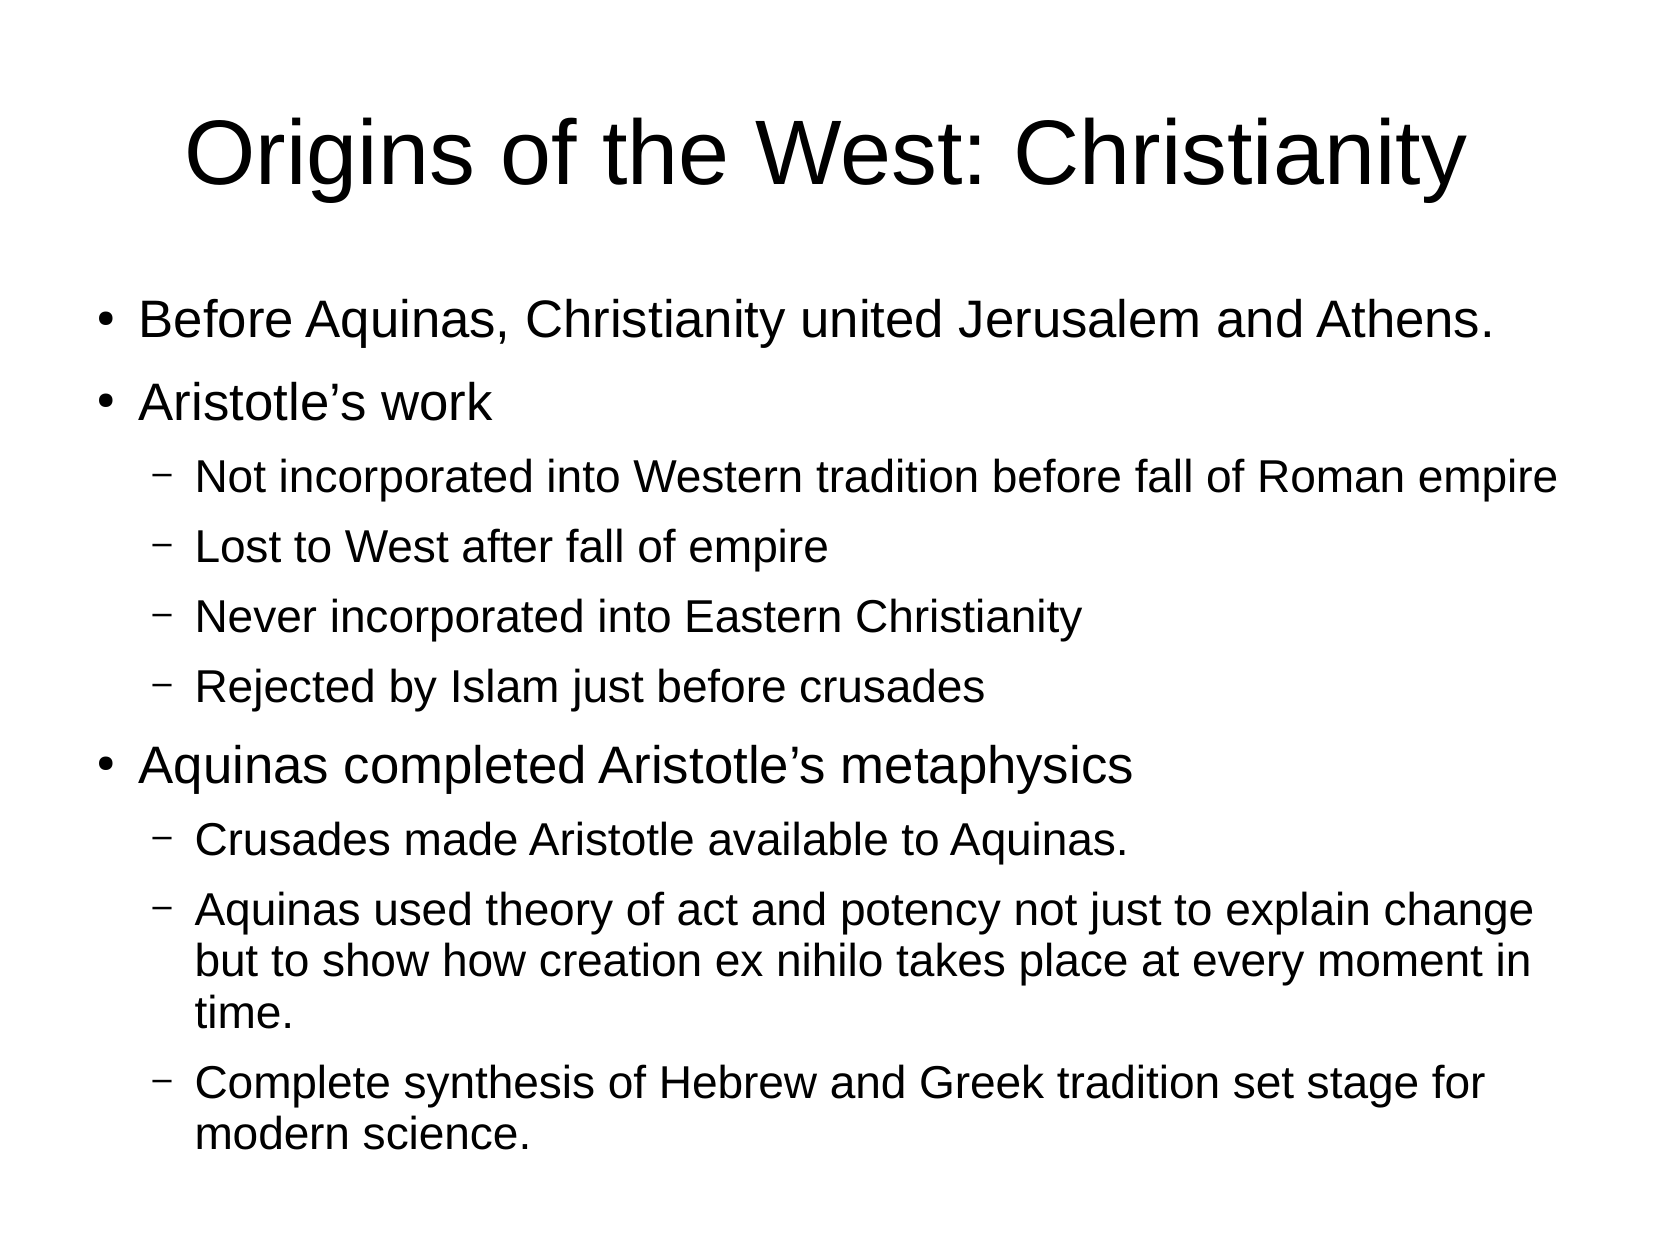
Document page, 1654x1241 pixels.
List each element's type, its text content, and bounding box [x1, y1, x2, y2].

list Before Aquinas, Christianity united Jerusalem and Athens. Aristotle’s work Not incorporated into Western tradition before fall of Roman empire Lost to West after fall of empire Never incorporated into Eastern Christianity Rejected by Islam just before crusades Aquinas completed Aristotle’s metaphysics Crusades made Aristotle available to Aquinas. Aquinas used theory of act and potency not just to explain change but to show how creation ex nihilo takes place at every moment in time. Complete synthesis of Hebrew and Greek tradition set stage for modern science. [82, 290, 1571, 1186]
title Origins of the West: Christianity [82, 49, 1571, 257]
